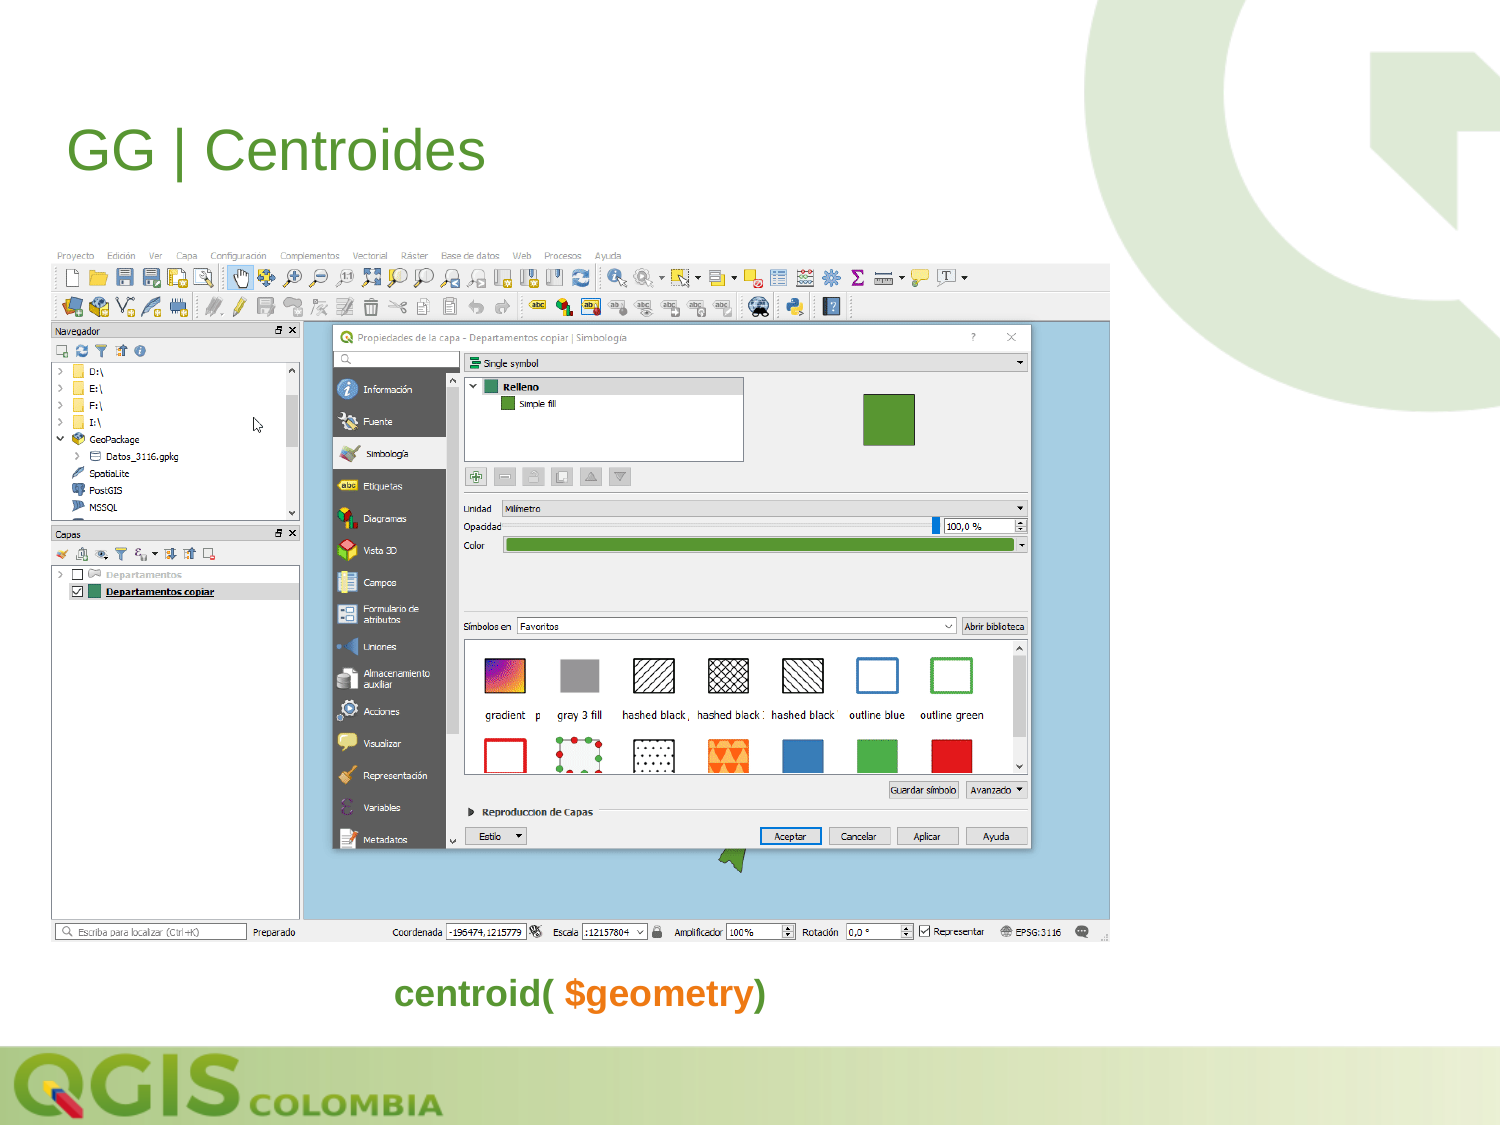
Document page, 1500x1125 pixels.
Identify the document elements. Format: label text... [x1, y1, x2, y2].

list centroid( $geometry) [51, 946, 1110, 1025]
picture [0, 0, 1500, 1125]
title GG | Centroides [51, 97, 1449, 223]
